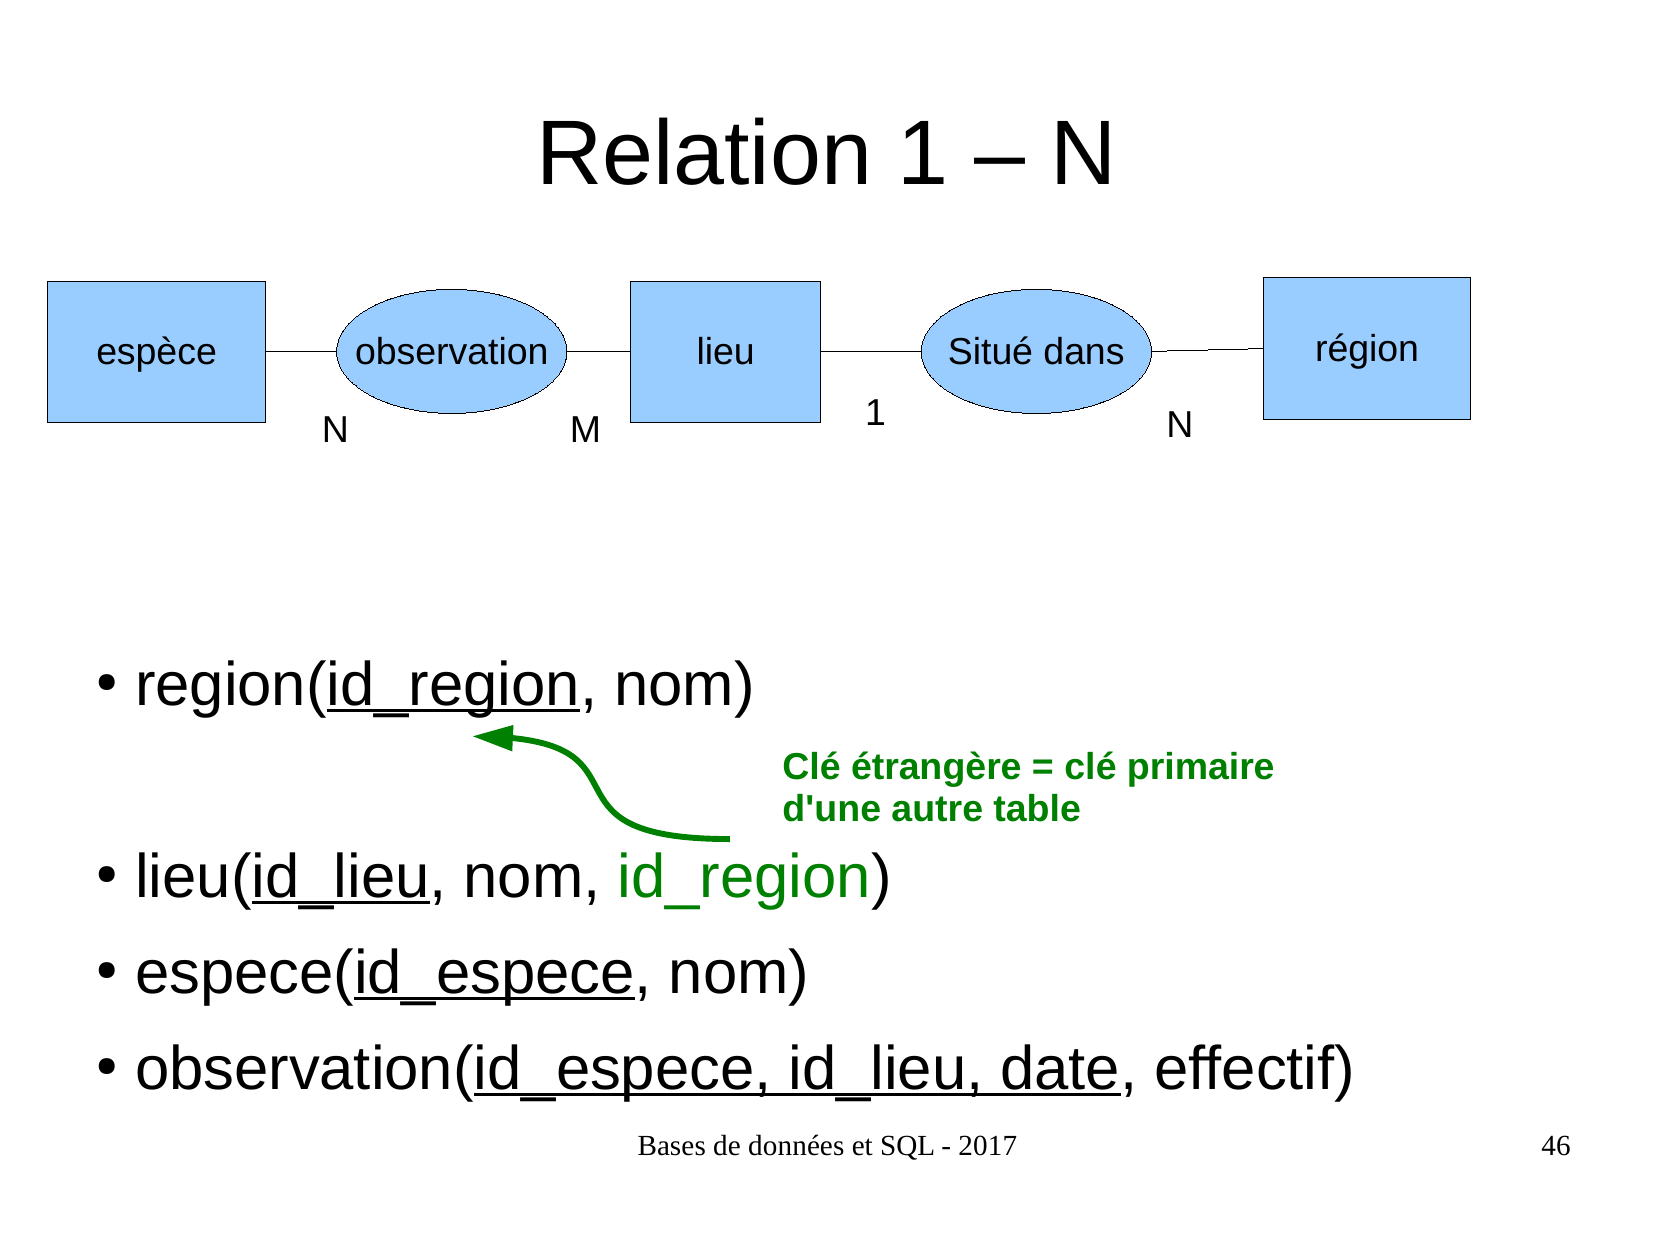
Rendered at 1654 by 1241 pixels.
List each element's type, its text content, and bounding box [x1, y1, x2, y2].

list region(id_region, nom) lieu(id_lieu, nom, id_region) espece(id_espece, nom) observation(id_espece, id_lieu, date, effectif) [82, 649, 1571, 1109]
text_box lieu [630, 281, 821, 423]
text_box M [555, 401, 644, 459]
text_box Clé étrangère = clé primaire d'une autre table [767, 738, 1300, 837]
text_box N [307, 401, 396, 459]
title Relation 1 – N [82, 56, 1571, 250]
text_box Situé dans [921, 289, 1152, 414]
text_box 1 [850, 383, 939, 441]
text_box région [1263, 277, 1471, 420]
text_box N [1151, 395, 1223, 453]
text_box espèce [47, 281, 266, 423]
text_box observation [336, 289, 567, 414]
